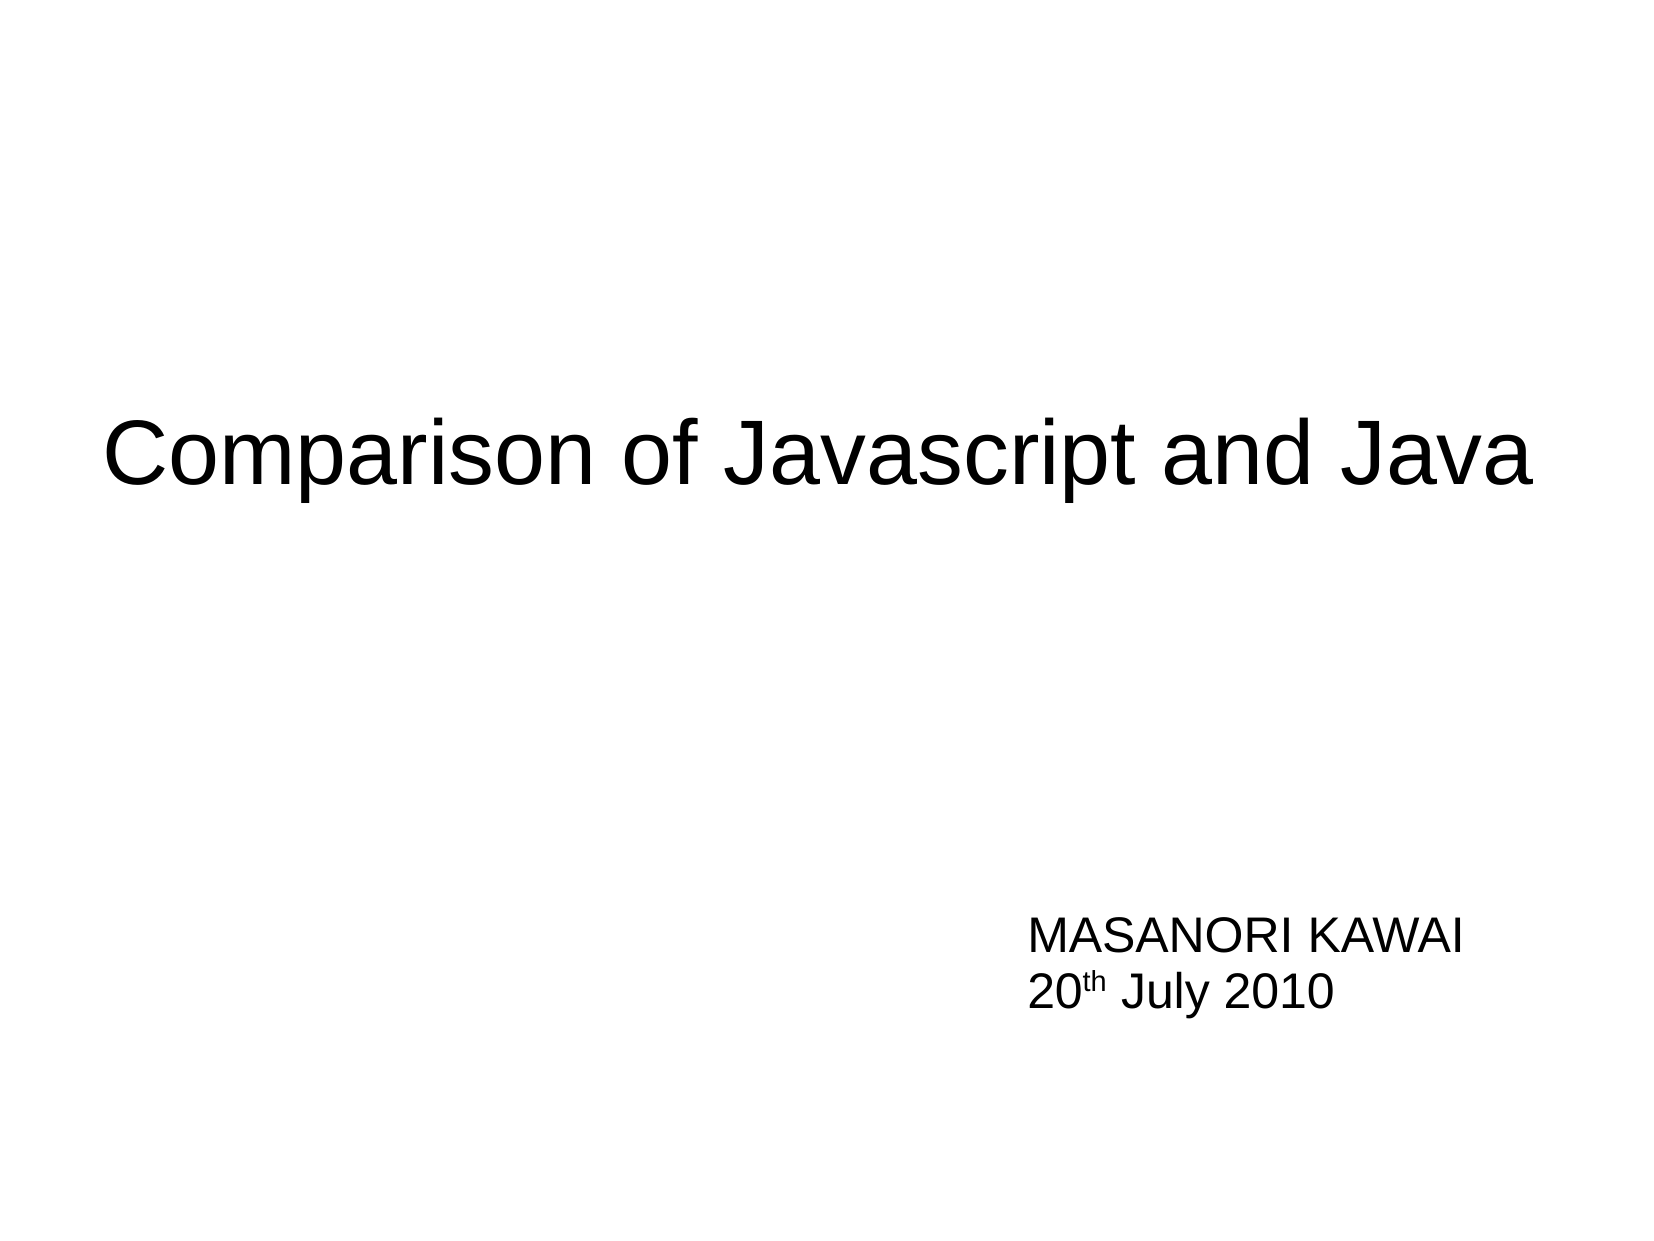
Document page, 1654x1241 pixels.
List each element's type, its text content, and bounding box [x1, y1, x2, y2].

title Comparison of Javascript and Java [75, 370, 1564, 638]
text_box MASANORI KAWAI 20th July 2010 [1012, 900, 1501, 1051]
